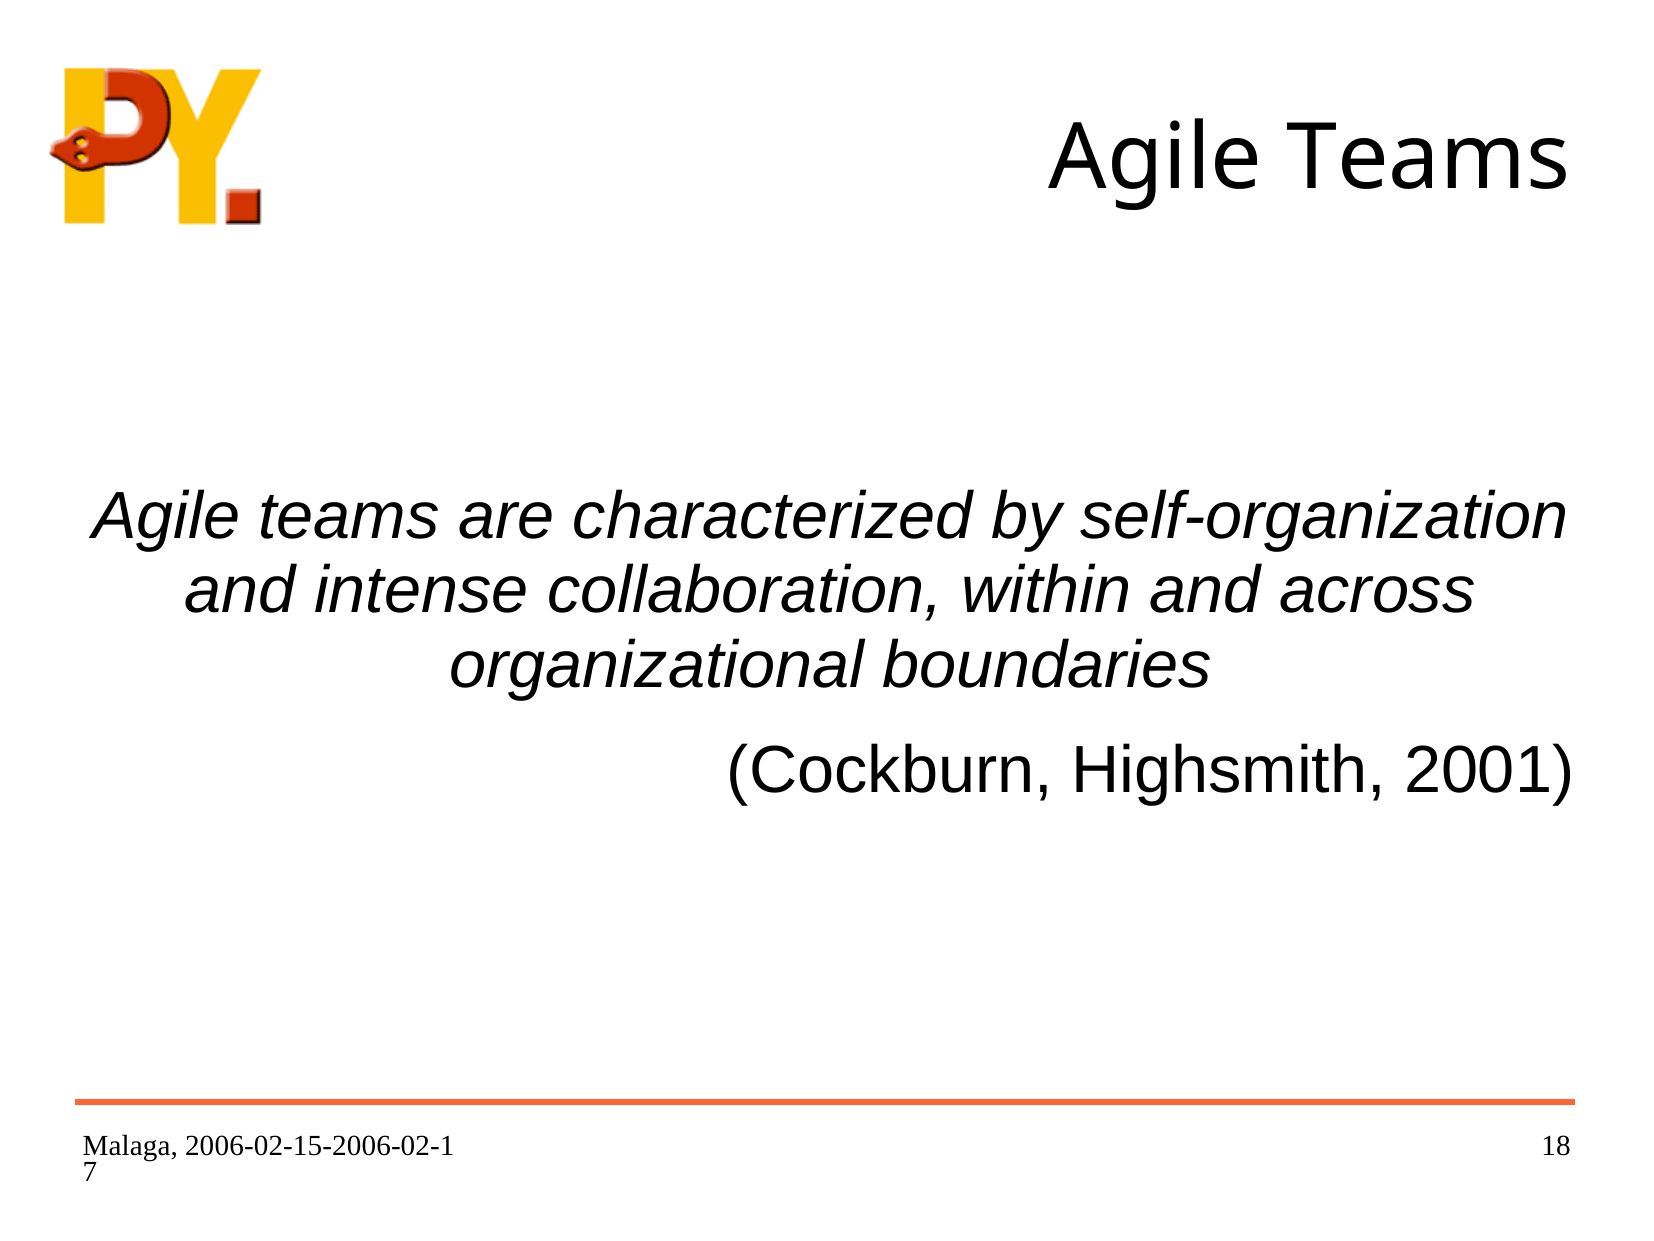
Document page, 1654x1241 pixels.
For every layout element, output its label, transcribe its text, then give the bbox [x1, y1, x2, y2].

picture [49, 67, 263, 225]
list Agile teams are characterized by self-organization and intense collaboration, within and across organizational boundaries (Cockburn, Highsmith, 2001) [86, 477, 1576, 863]
title Agile Teams [337, 49, 1571, 257]
